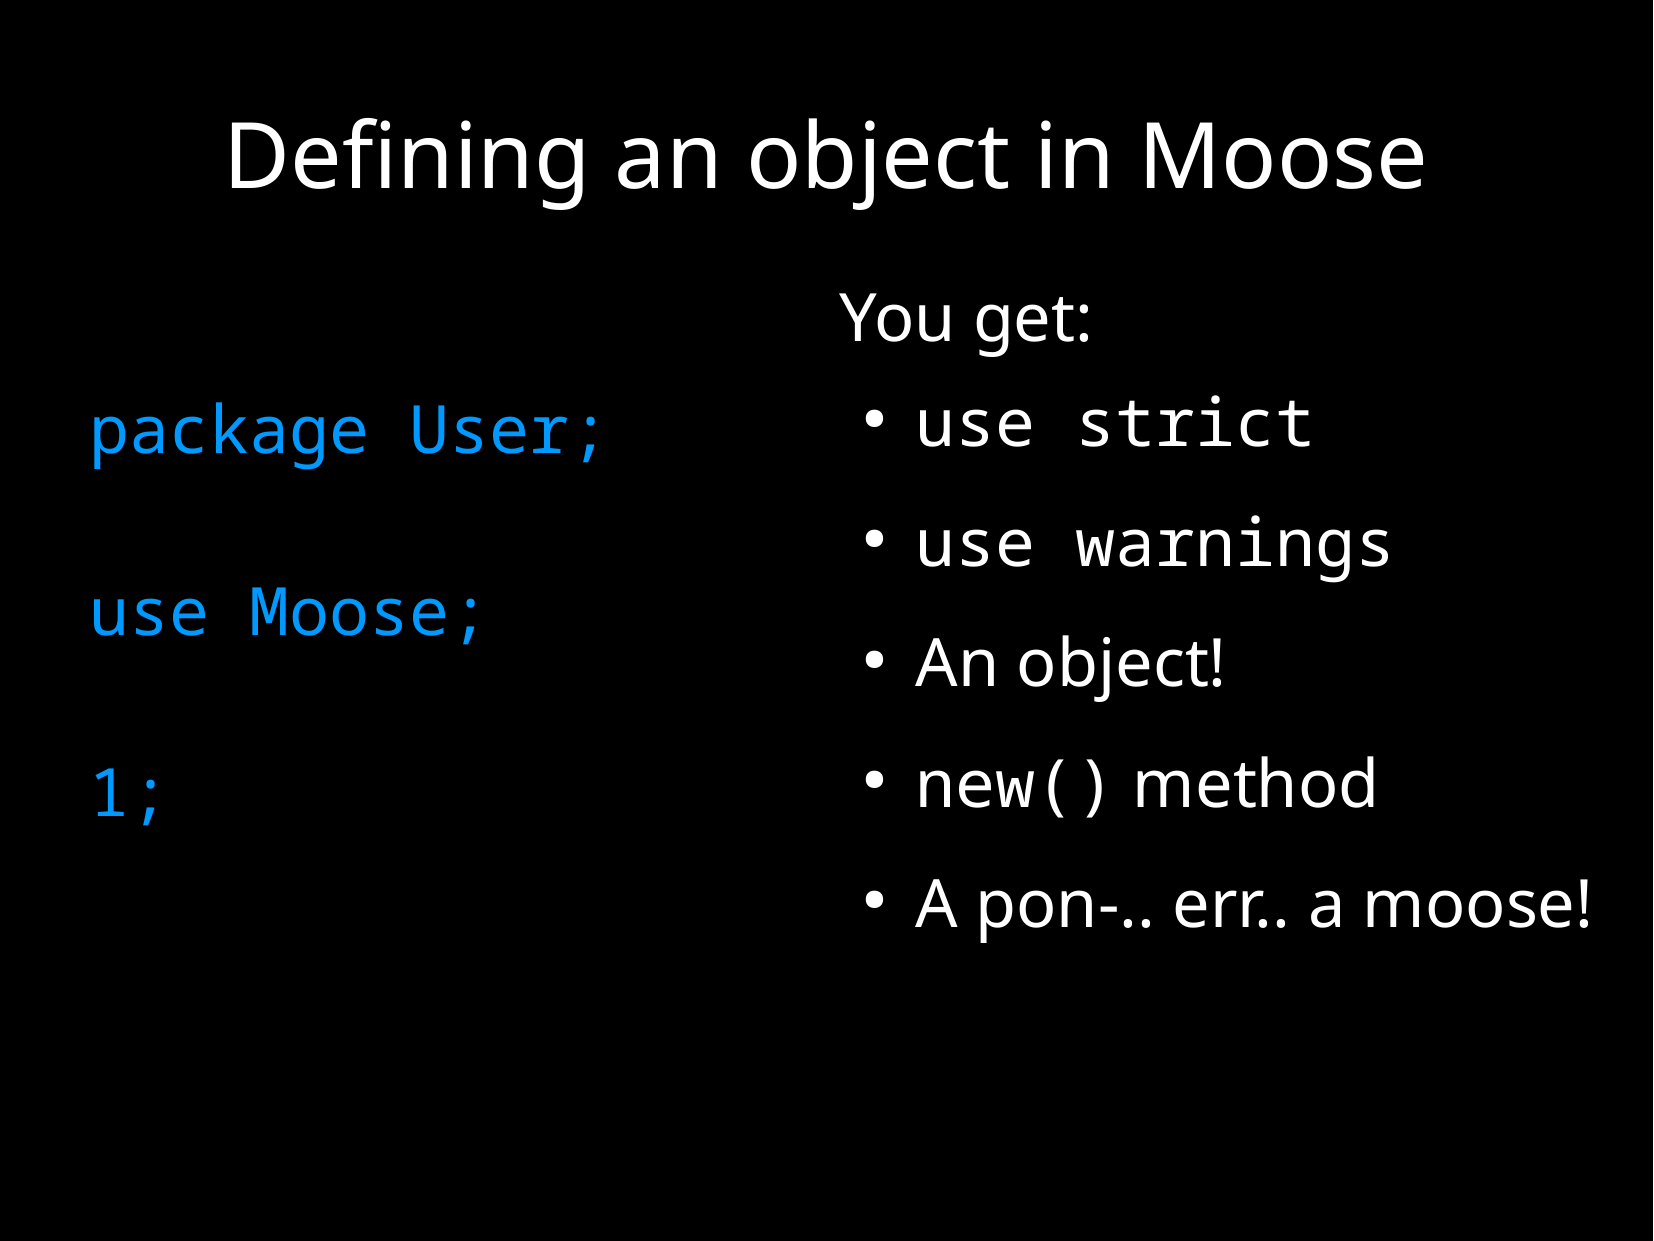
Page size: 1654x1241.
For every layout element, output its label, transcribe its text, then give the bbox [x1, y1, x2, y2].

text_box You get: [825, 262, 1538, 356]
list use strict use warnings An object! new() method A pon-.. err.. a moose! [844, 375, 1613, 1095]
text_box package User; use Moose; 1; [75, 375, 788, 1163]
title Defining an object in Moose [82, 49, 1571, 257]
